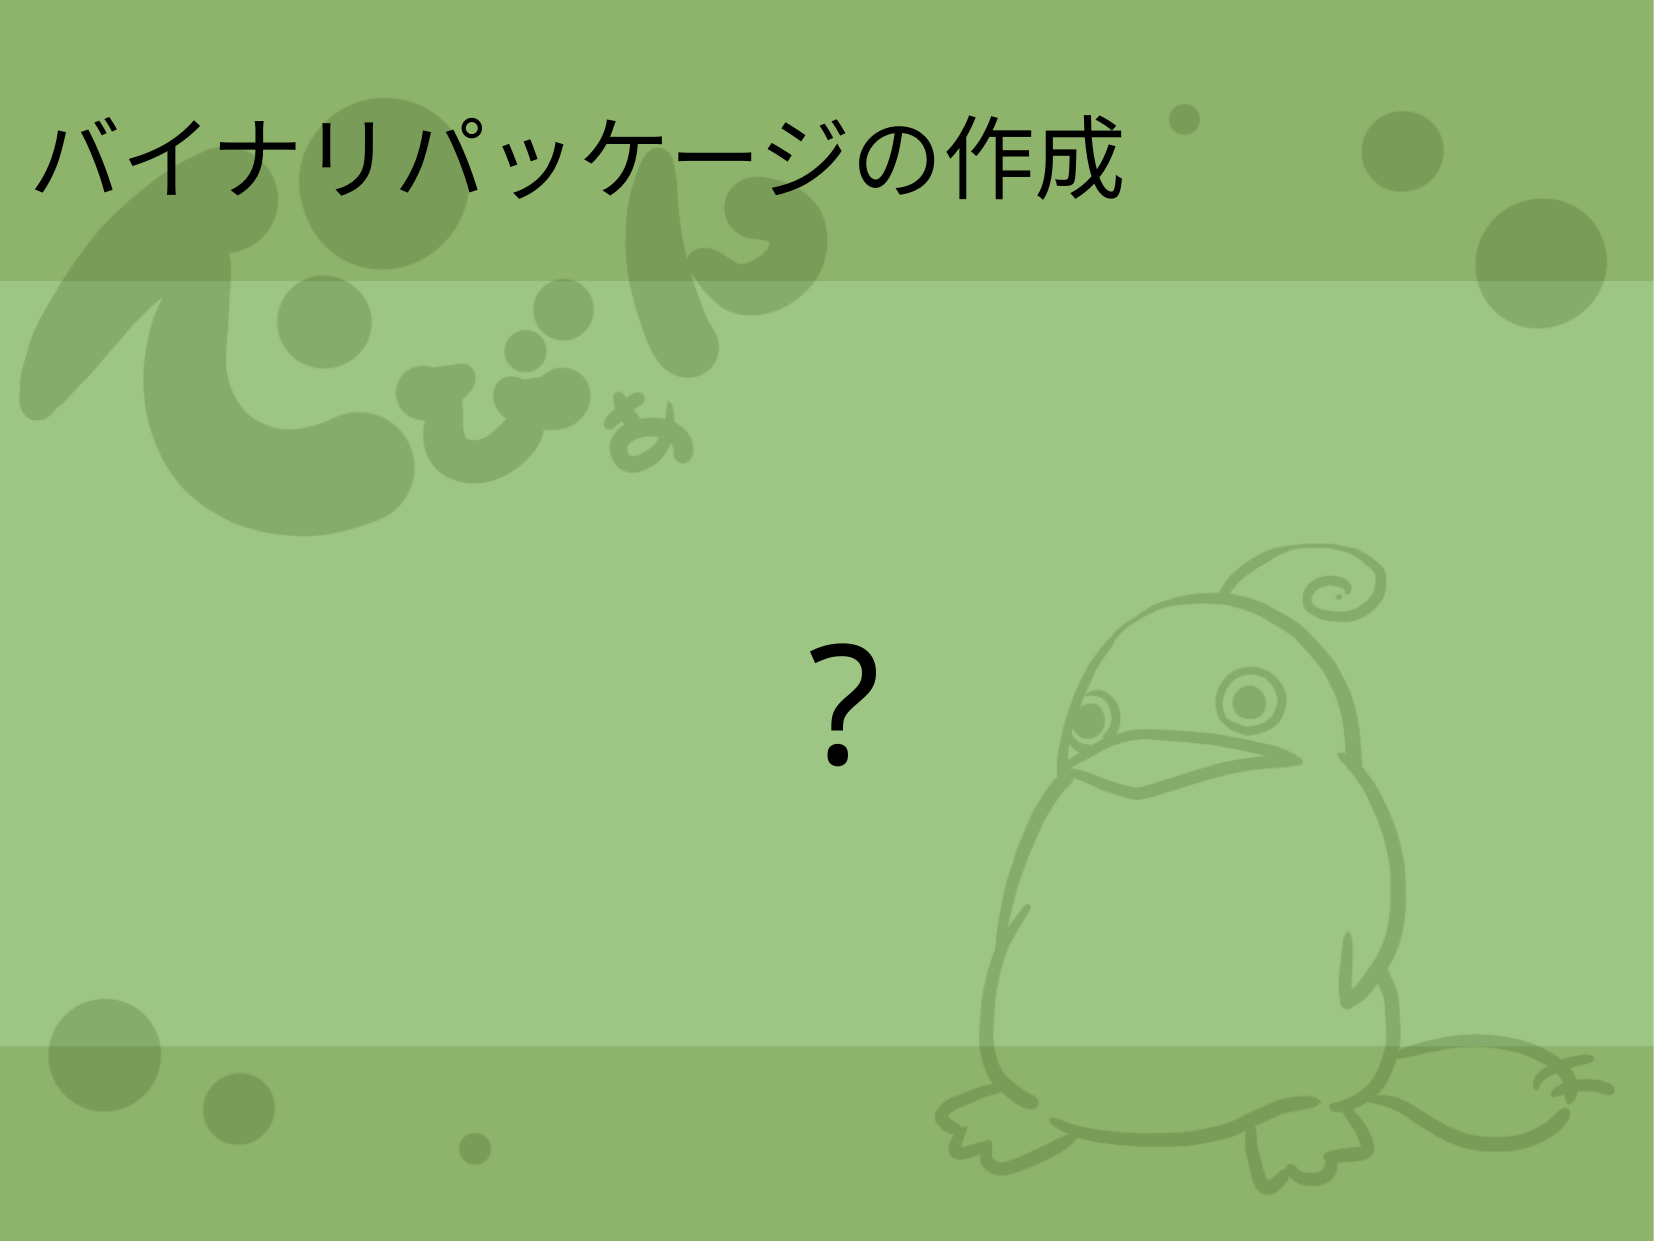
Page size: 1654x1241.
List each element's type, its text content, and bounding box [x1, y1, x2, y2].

title バイナリパッケージの作成 [29, 56, 1625, 250]
subtitle ? [82, 297, 1571, 1102]
picture [0, 0, 1654, 1241]
